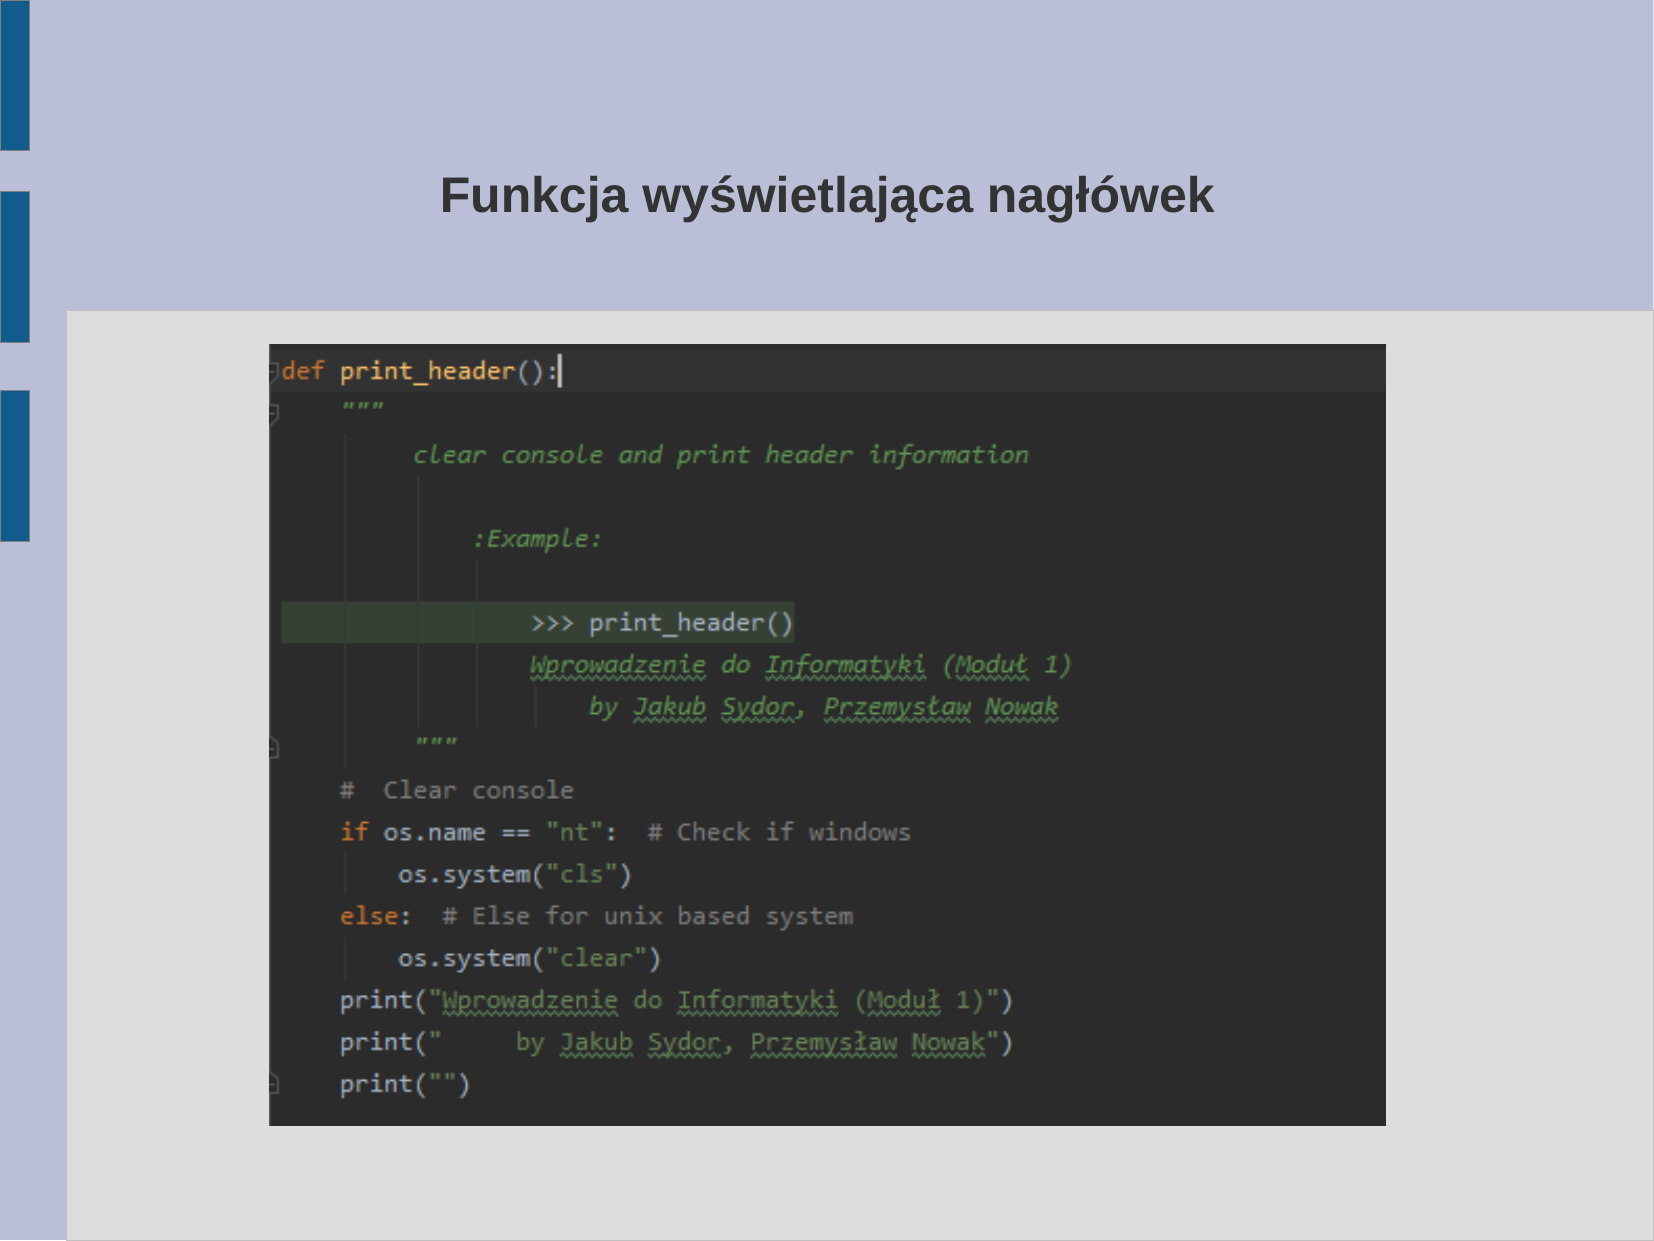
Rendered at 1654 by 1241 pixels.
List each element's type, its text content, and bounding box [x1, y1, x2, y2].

picture [269, 344, 1386, 1126]
title Funkcja wyświetlająca nagłówek [121, 91, 1534, 299]
